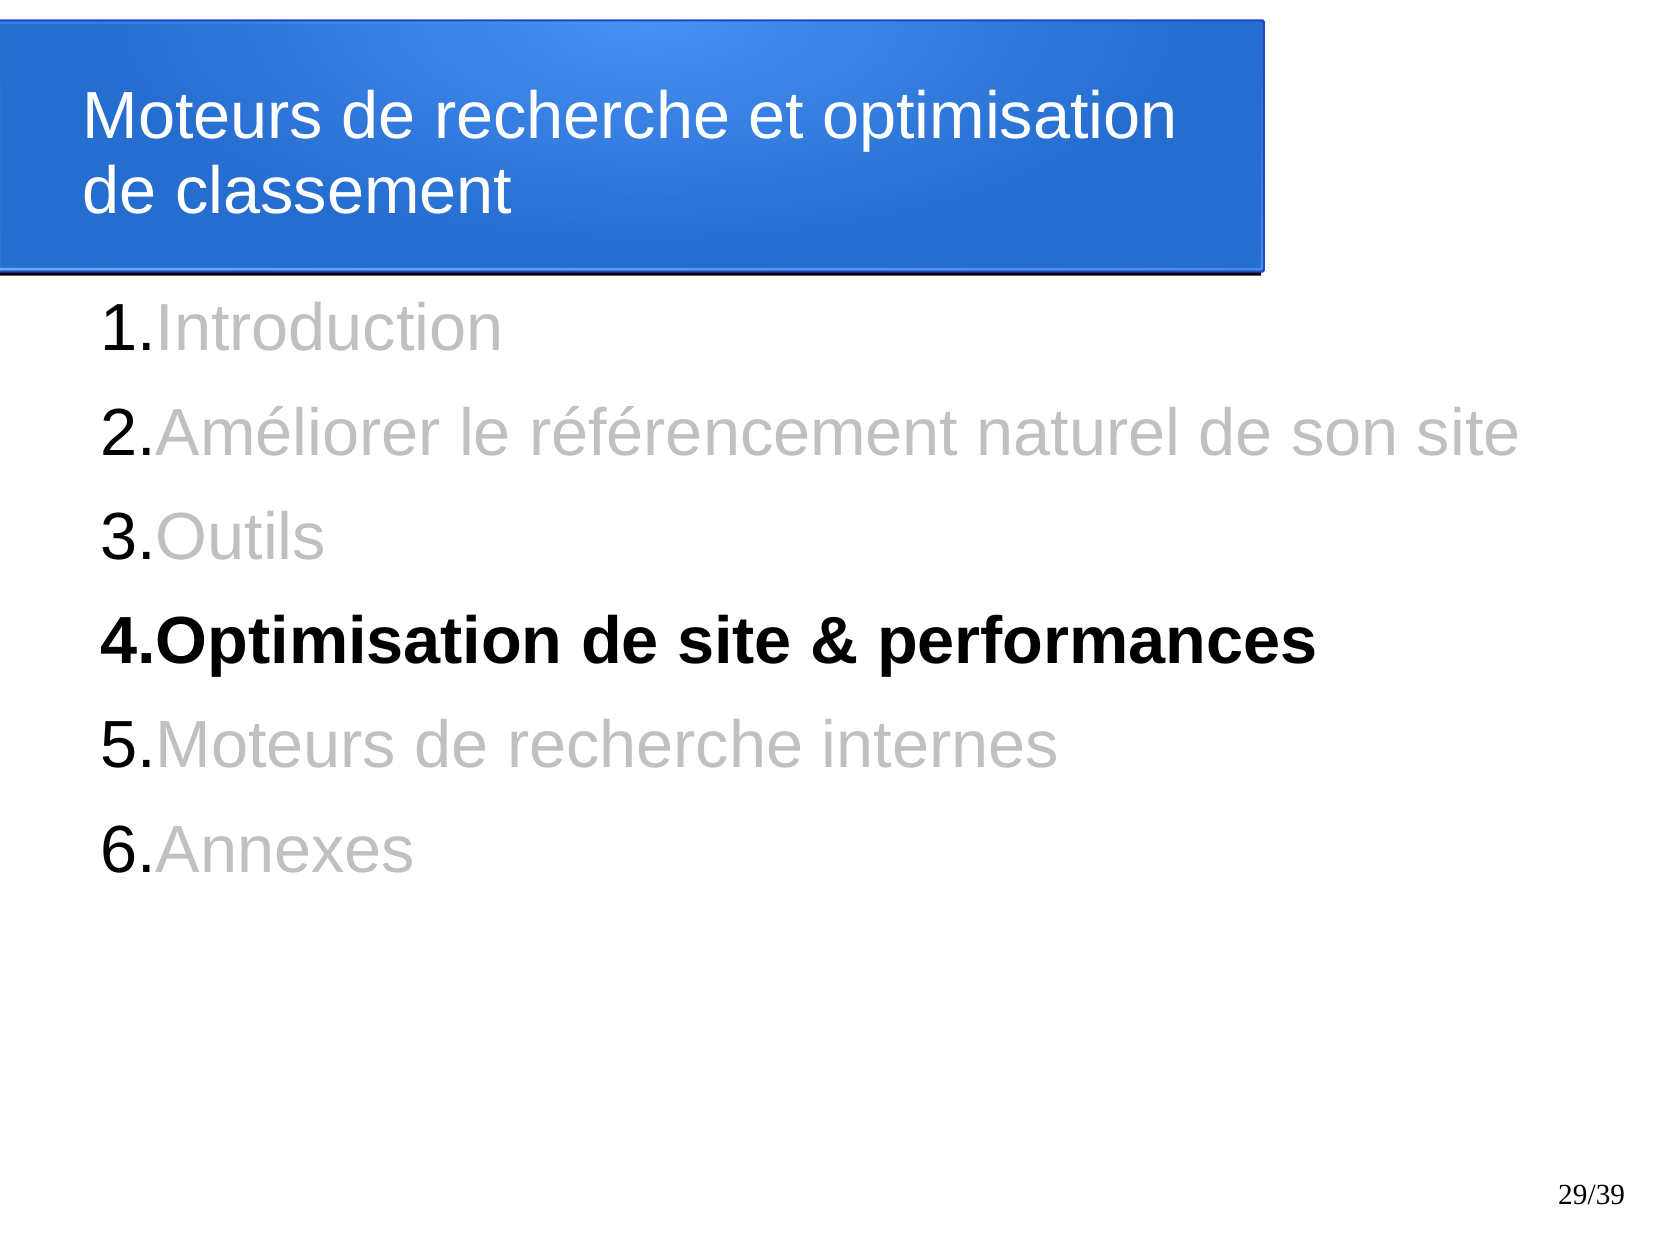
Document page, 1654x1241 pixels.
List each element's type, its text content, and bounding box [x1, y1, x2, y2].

list Introduction Améliorer le référencement naturel de son site Outils Optimisation de site & performances Moteurs de recherche internes Annexes [82, 290, 1538, 1010]
title Moteurs de recherche et optimisation de classement [82, 49, 1250, 257]
